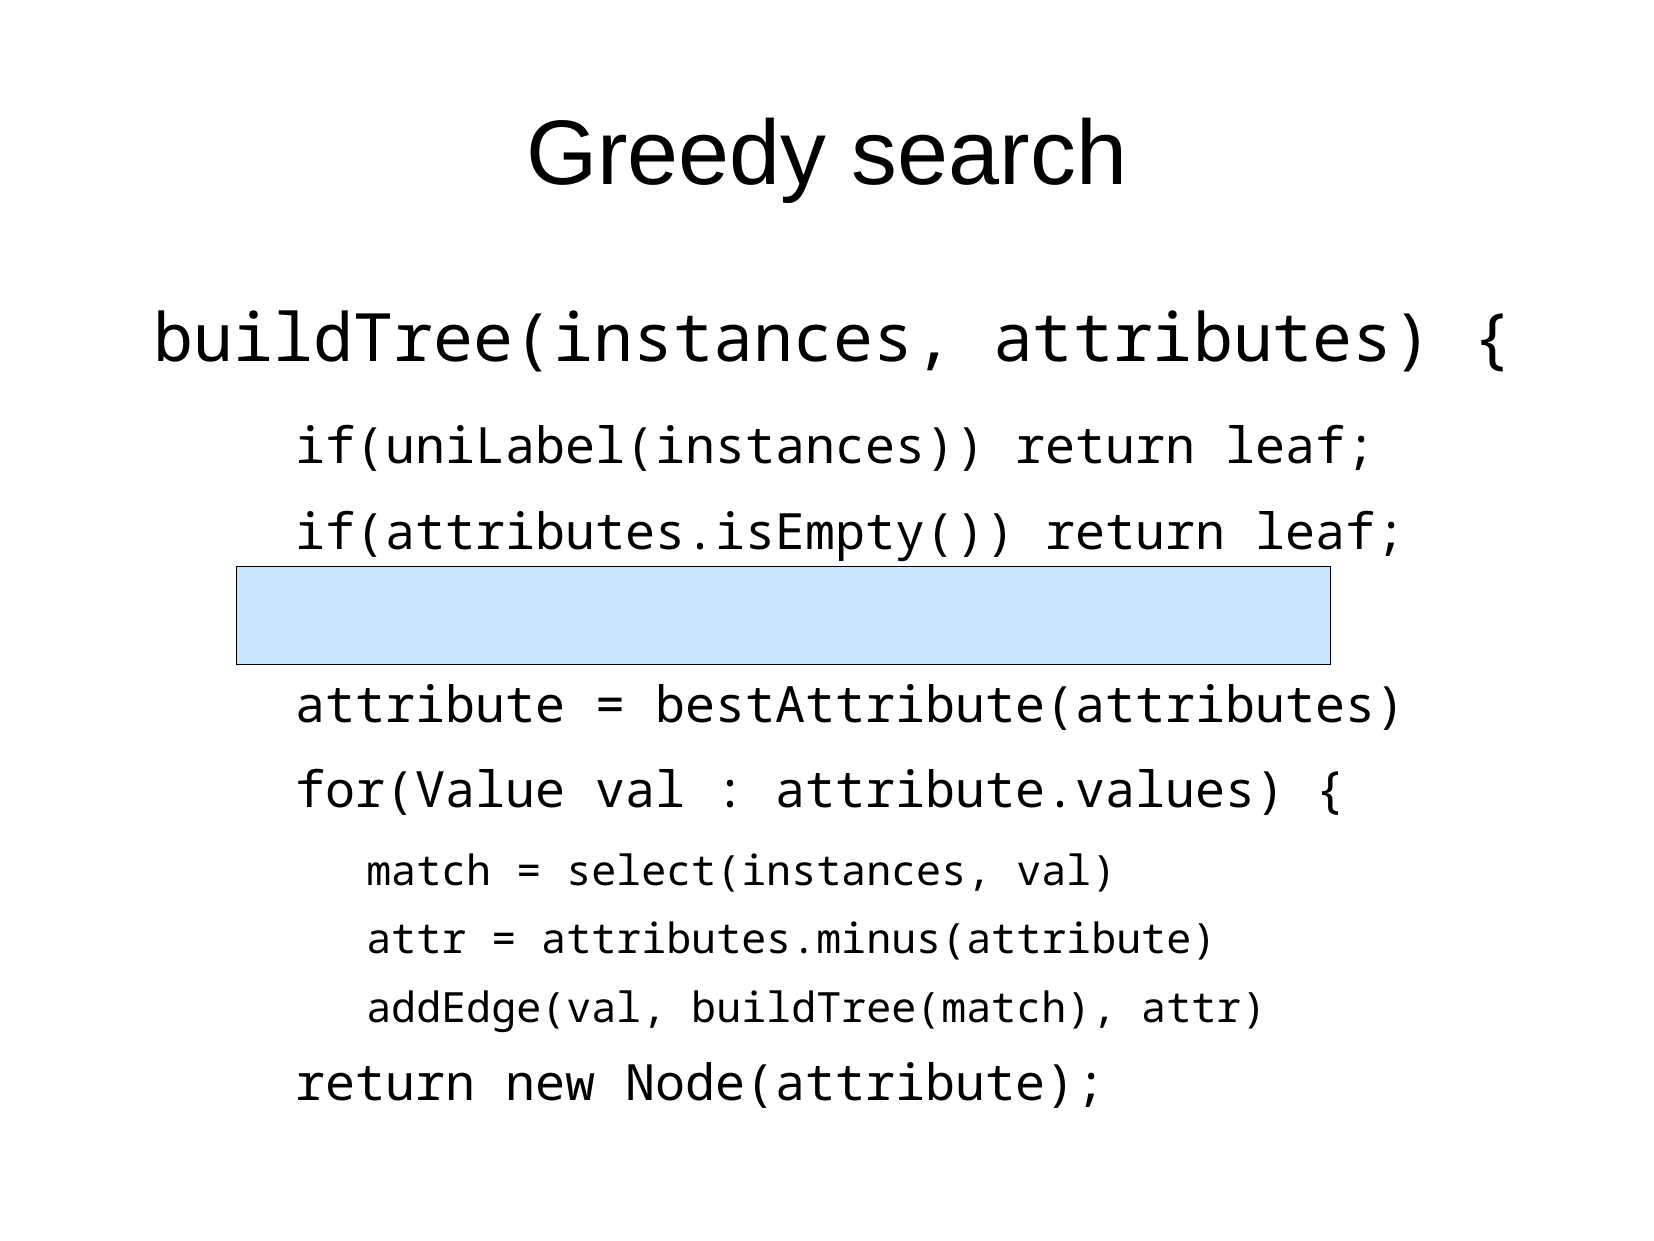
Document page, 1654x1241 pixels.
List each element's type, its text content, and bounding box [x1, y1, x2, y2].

list buildTree(instances, attributes) { if(uniLabel(instances)) return leaf; if(attributes.isEmpty()) return leaf; attribute = bestAttribute(attributes) for(Value val : attribute.values) { match = select(instances, val) attr = attributes.minus(attribute) addEdge(val, buildTree(match), attr) return new Node(attribute); [82, 290, 1571, 1109]
title Greedy search [82, 56, 1571, 250]
text_box [236, 566, 1331, 665]
